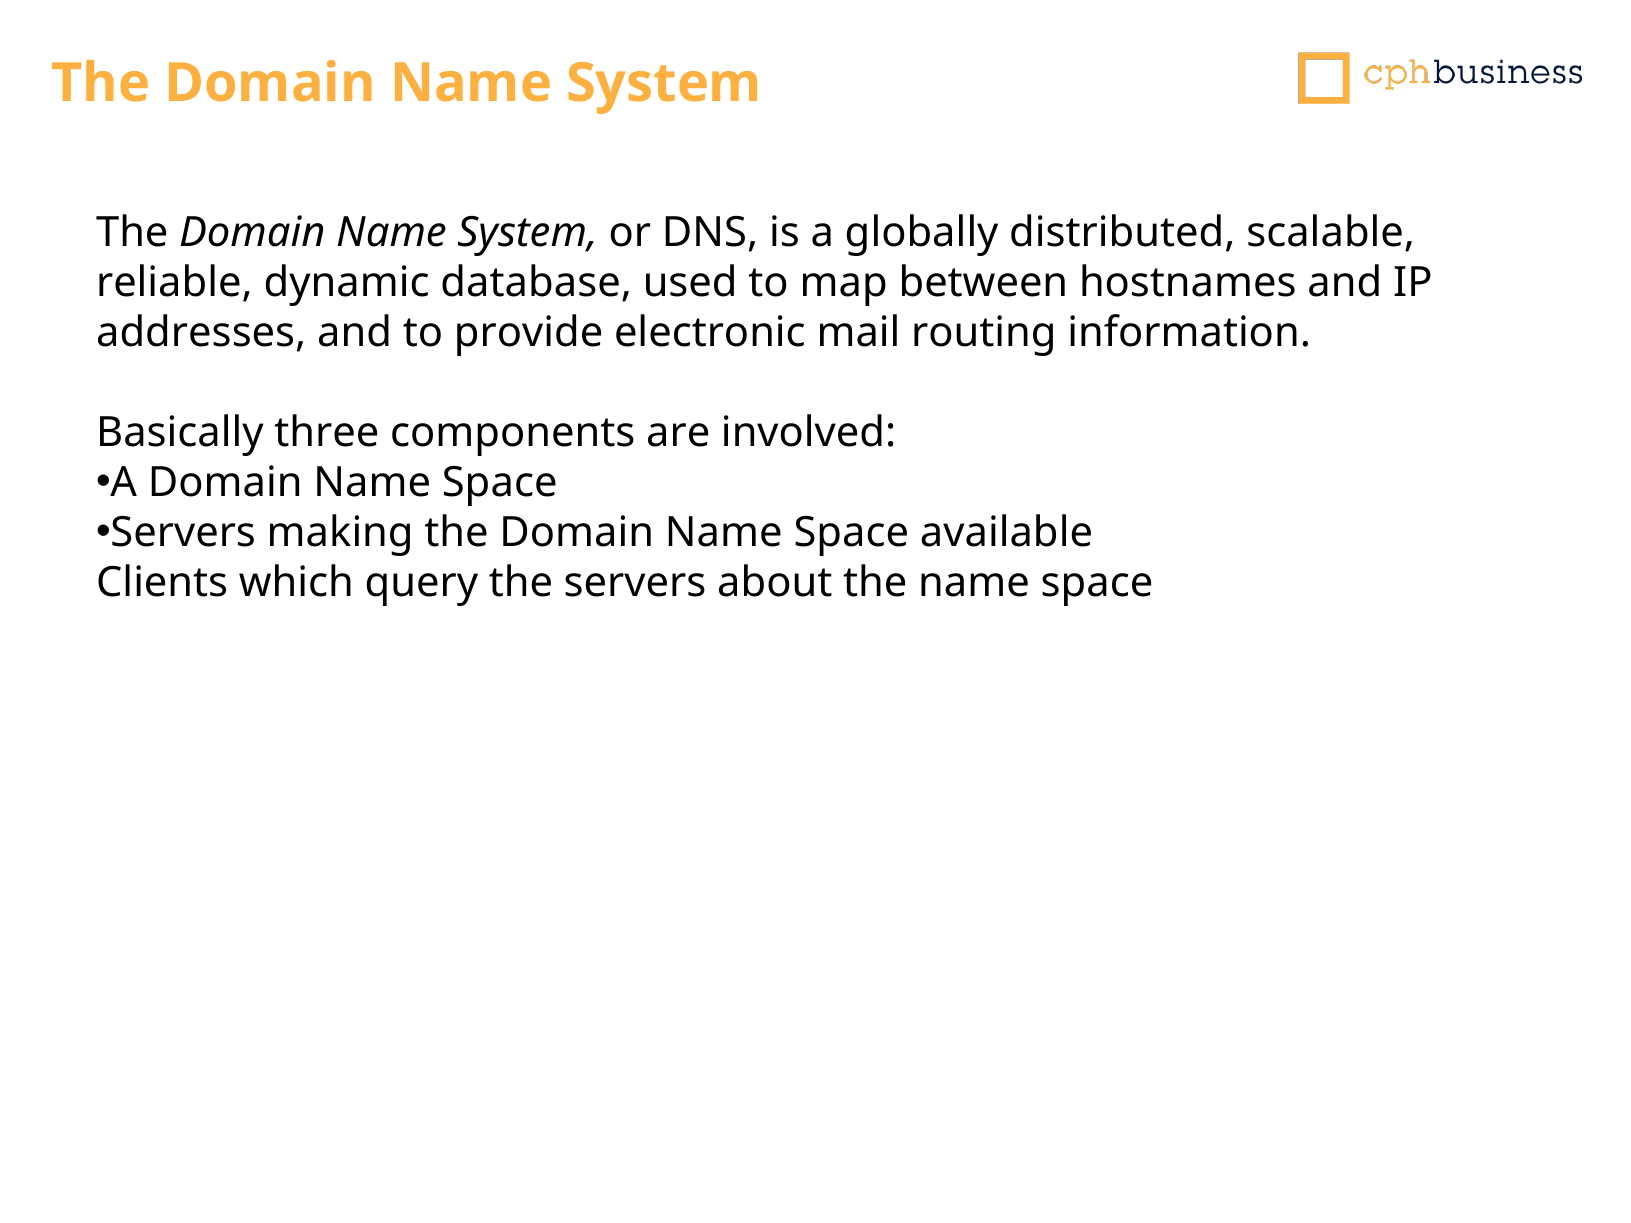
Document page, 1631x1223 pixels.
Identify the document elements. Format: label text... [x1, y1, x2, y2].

picture [1247, 1, 1631, 155]
text_box The Domain Name System [36, 39, 1293, 163]
text_box The Domain Name System, or DNS, is a globally distributed, scalable, reliable, dynamic database, used to map between hostnames and IP addresses, and to provide electronic mail routing information. Basically three components are involved: A Domain Name Space Servers making the Domain Name Space available Clients which query the servers about the name space [81, 197, 1496, 613]
